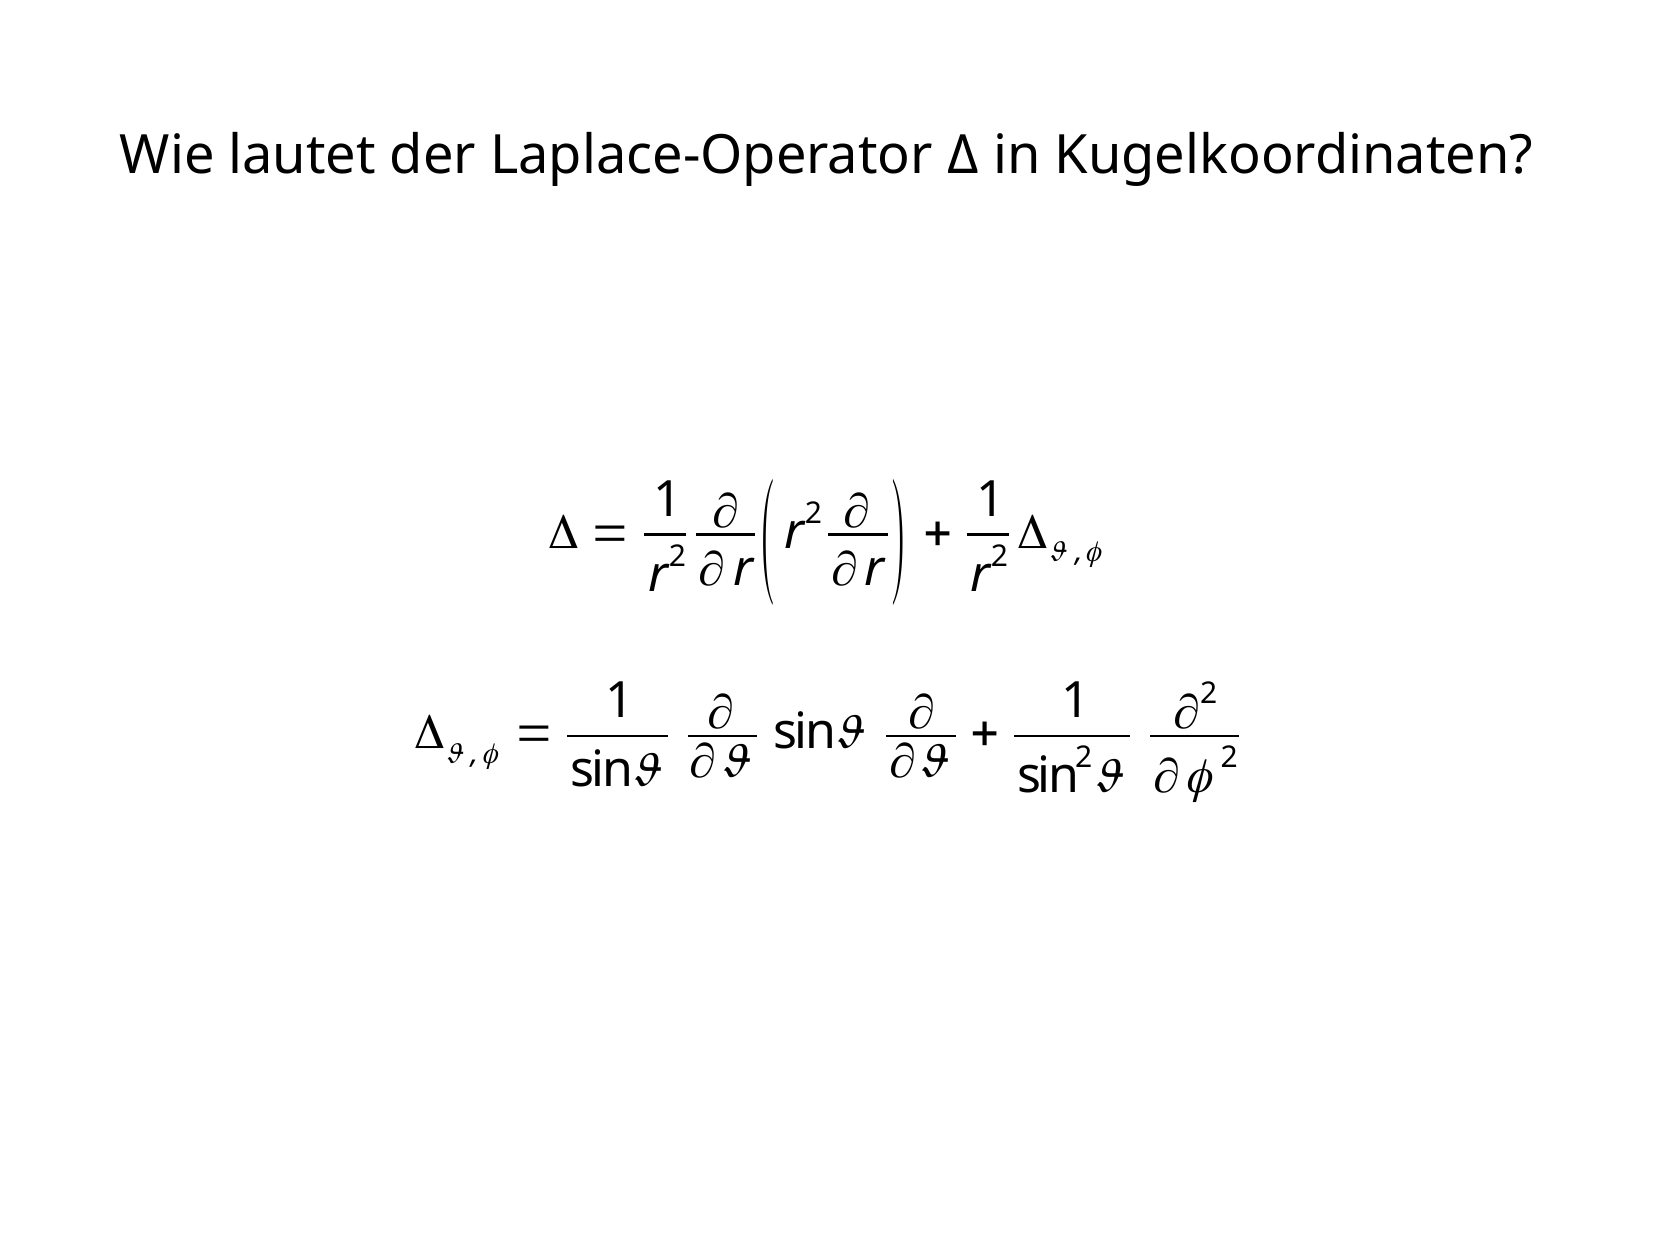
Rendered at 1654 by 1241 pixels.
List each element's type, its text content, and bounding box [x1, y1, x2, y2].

chart [406, 469, 1247, 807]
title Wie lautet der Laplace-Operator Δ in Kugelkoordinaten? [82, 49, 1571, 257]
